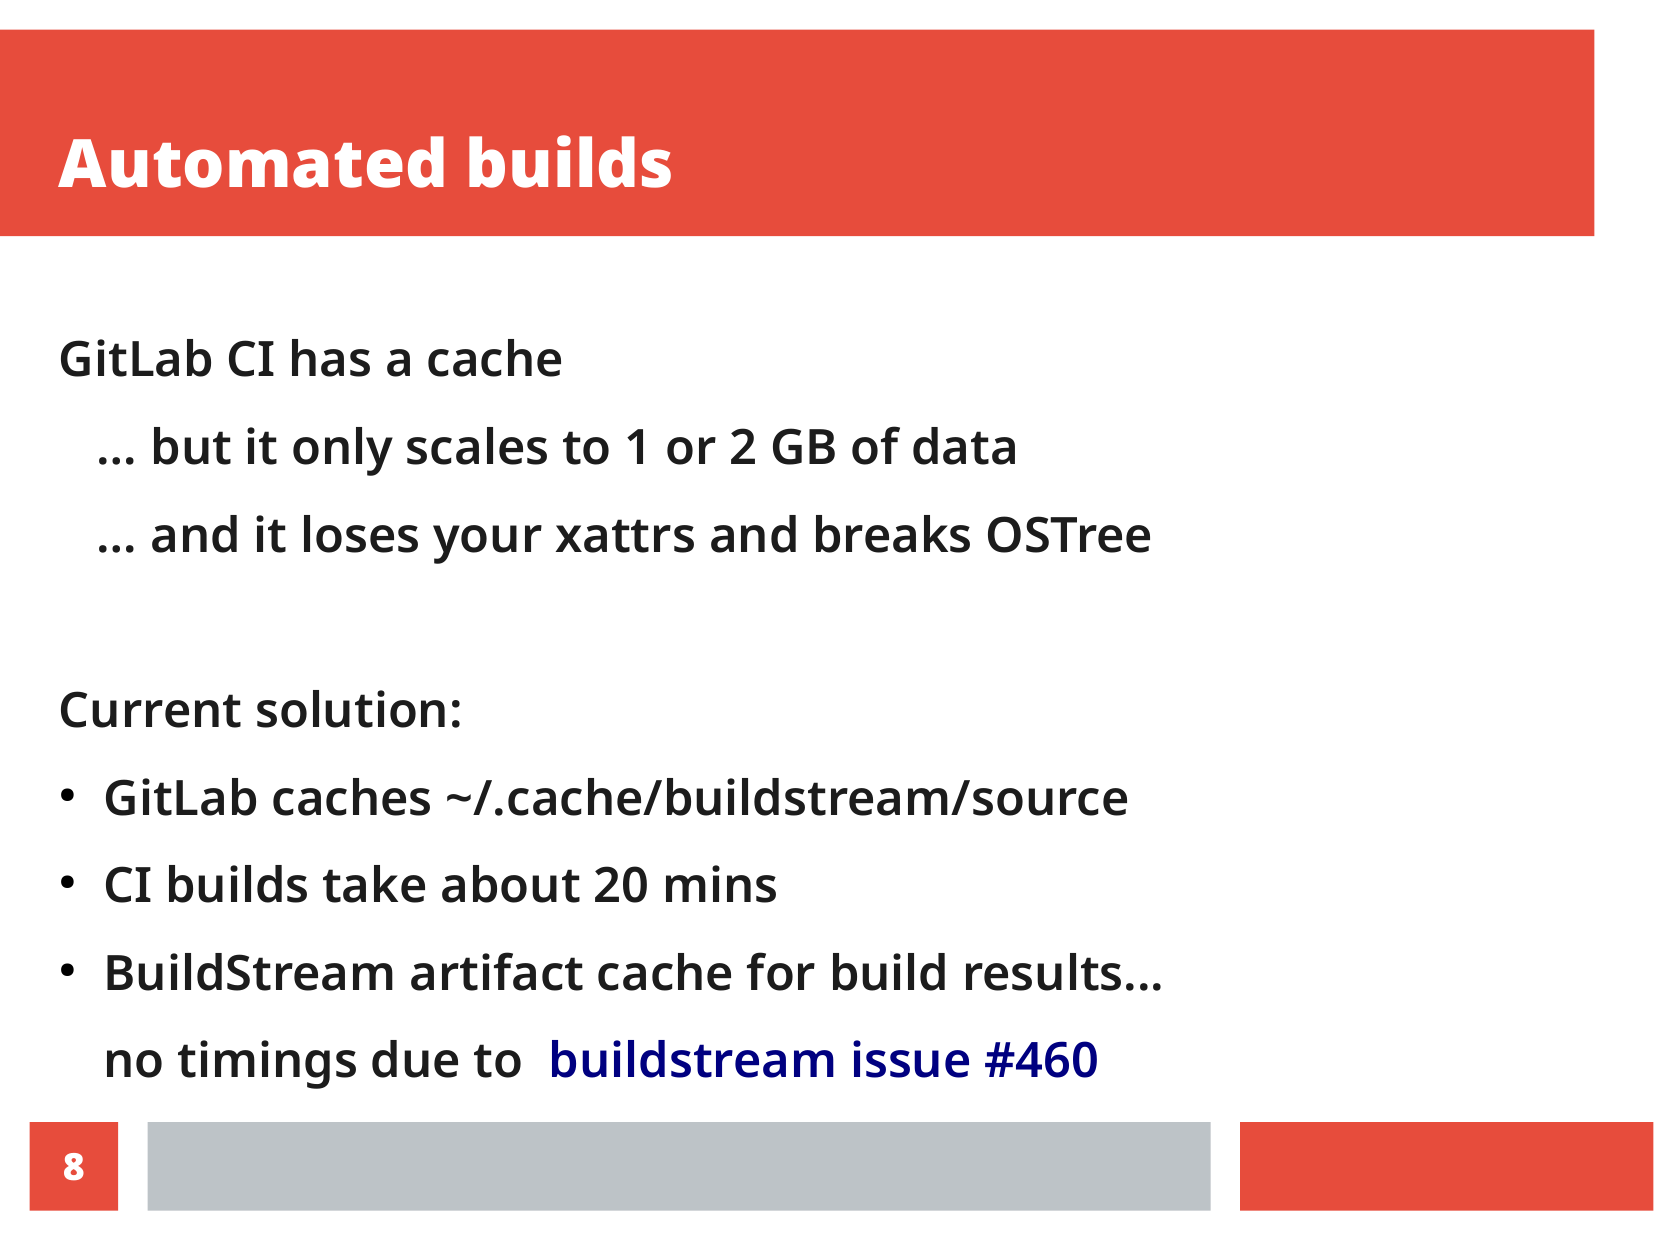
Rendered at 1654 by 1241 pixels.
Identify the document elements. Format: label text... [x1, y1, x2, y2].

list GitLab CI has a cache … but it only scales to 1 or 2 GB of data … and it loses your xattrs and breaks OSTree Current solution: GitLab caches ~/.cache/buildstream/source CI builds take about 20 mins BuildStream artifact cache for build results... no timings due to buildstream issue #460 [59, 324, 1565, 1093]
title Automated builds [59, 59, 1595, 207]
